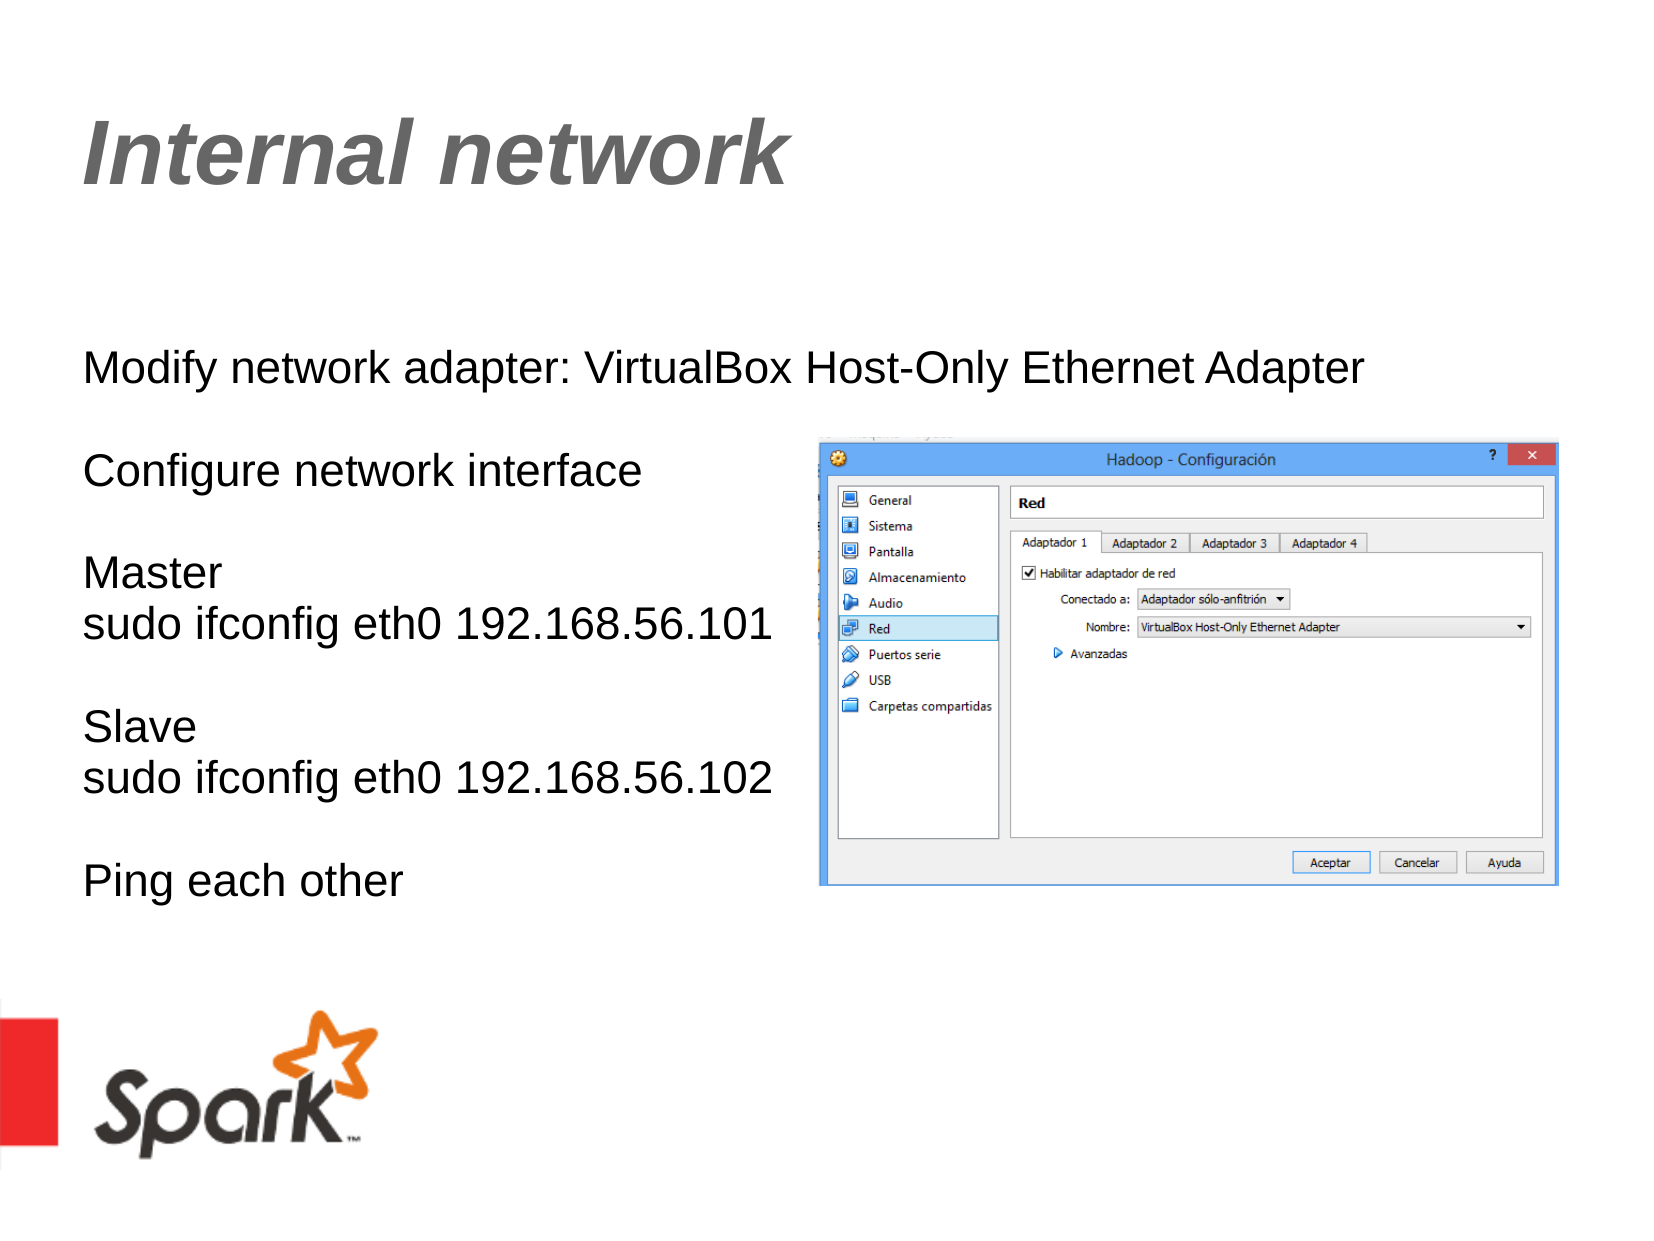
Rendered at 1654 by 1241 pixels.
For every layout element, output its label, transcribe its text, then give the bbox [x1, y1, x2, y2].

subtitle Modify network adapter: VirtualBox Host-Only Ethernet Adapter Configure network interface Master sudo ifconfig eth0 192.168.56.101 Slave sudo ifconfig eth0 192.168.56.102 Ping each other [82, 290, 1571, 1010]
title Internal network [82, 49, 1571, 257]
picture [0, 999, 392, 1170]
picture [817, 437, 1559, 886]
